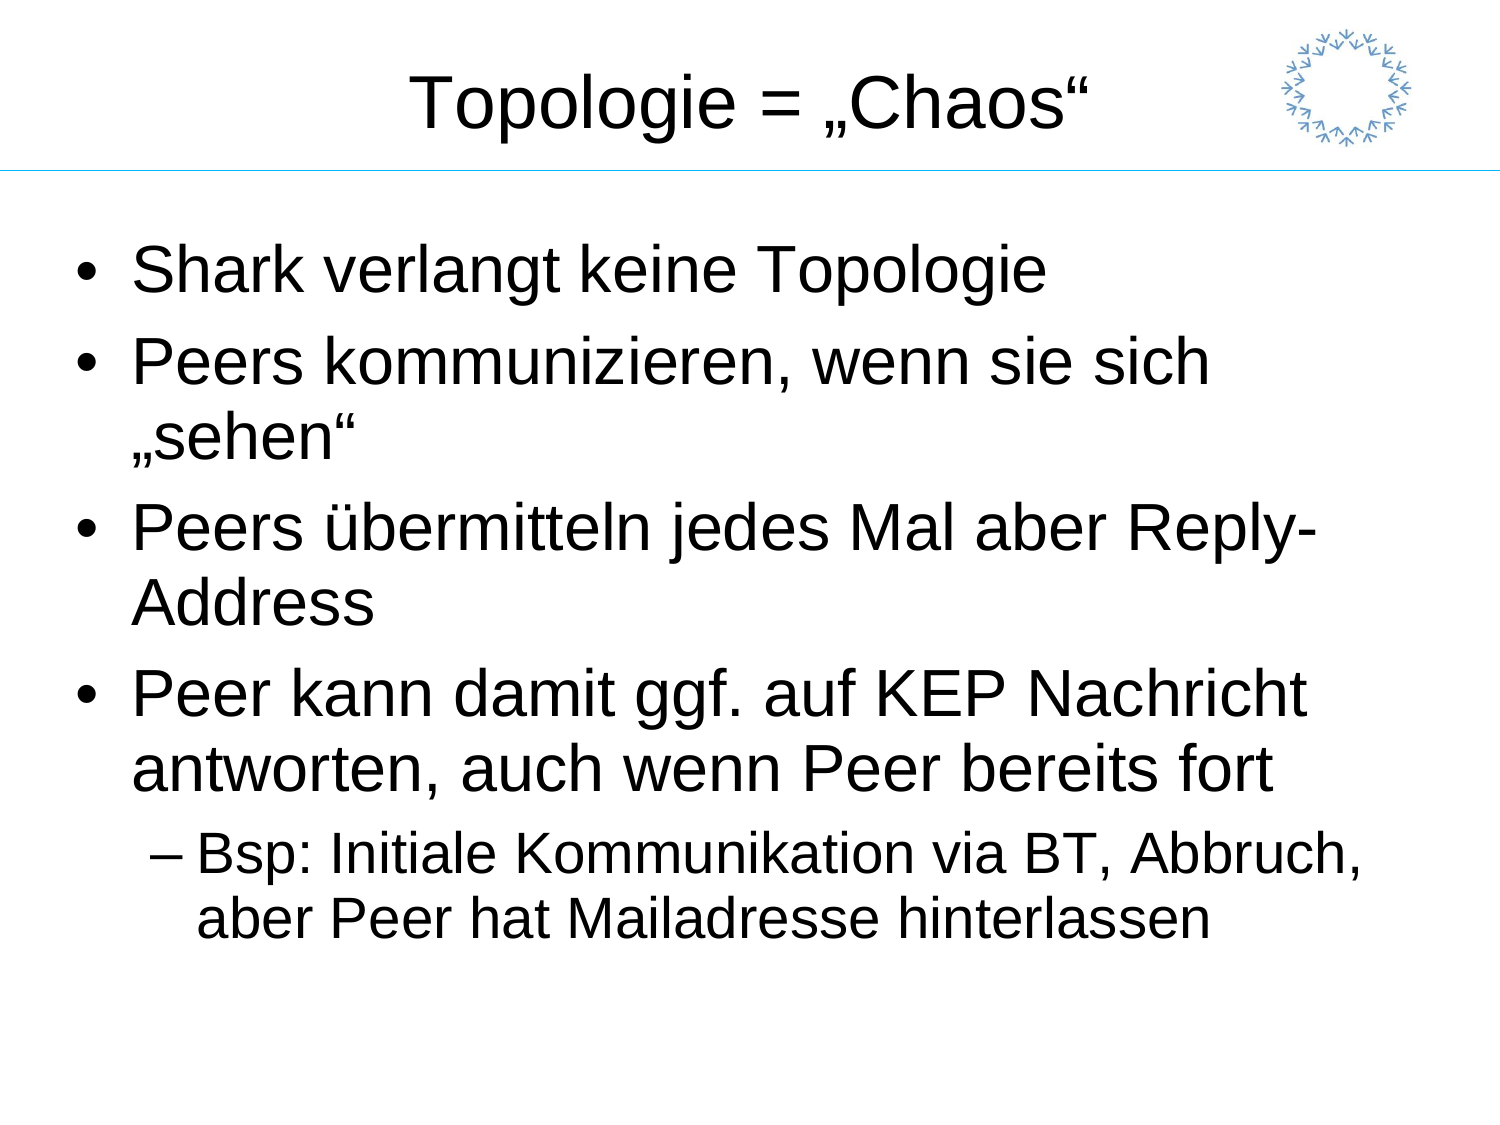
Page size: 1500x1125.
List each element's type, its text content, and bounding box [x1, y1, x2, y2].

list Shark verlangt keine Topologie Peers kommunizieren, wenn sie sich „sehen“ Peers übermitteln jedes Mal aber Reply-Address Peer kann damit ggf. auf KEP Nachricht antworten, auch wenn Peer bereits fort Bsp: Initiale Kommunikation via BT, Abbruch, aber Peer hat Mailadresse hinterlassen [75, 232, 1426, 986]
title Topologie = „Chaos“ [75, 57, 1426, 148]
picture [1281, 29, 1412, 57]
